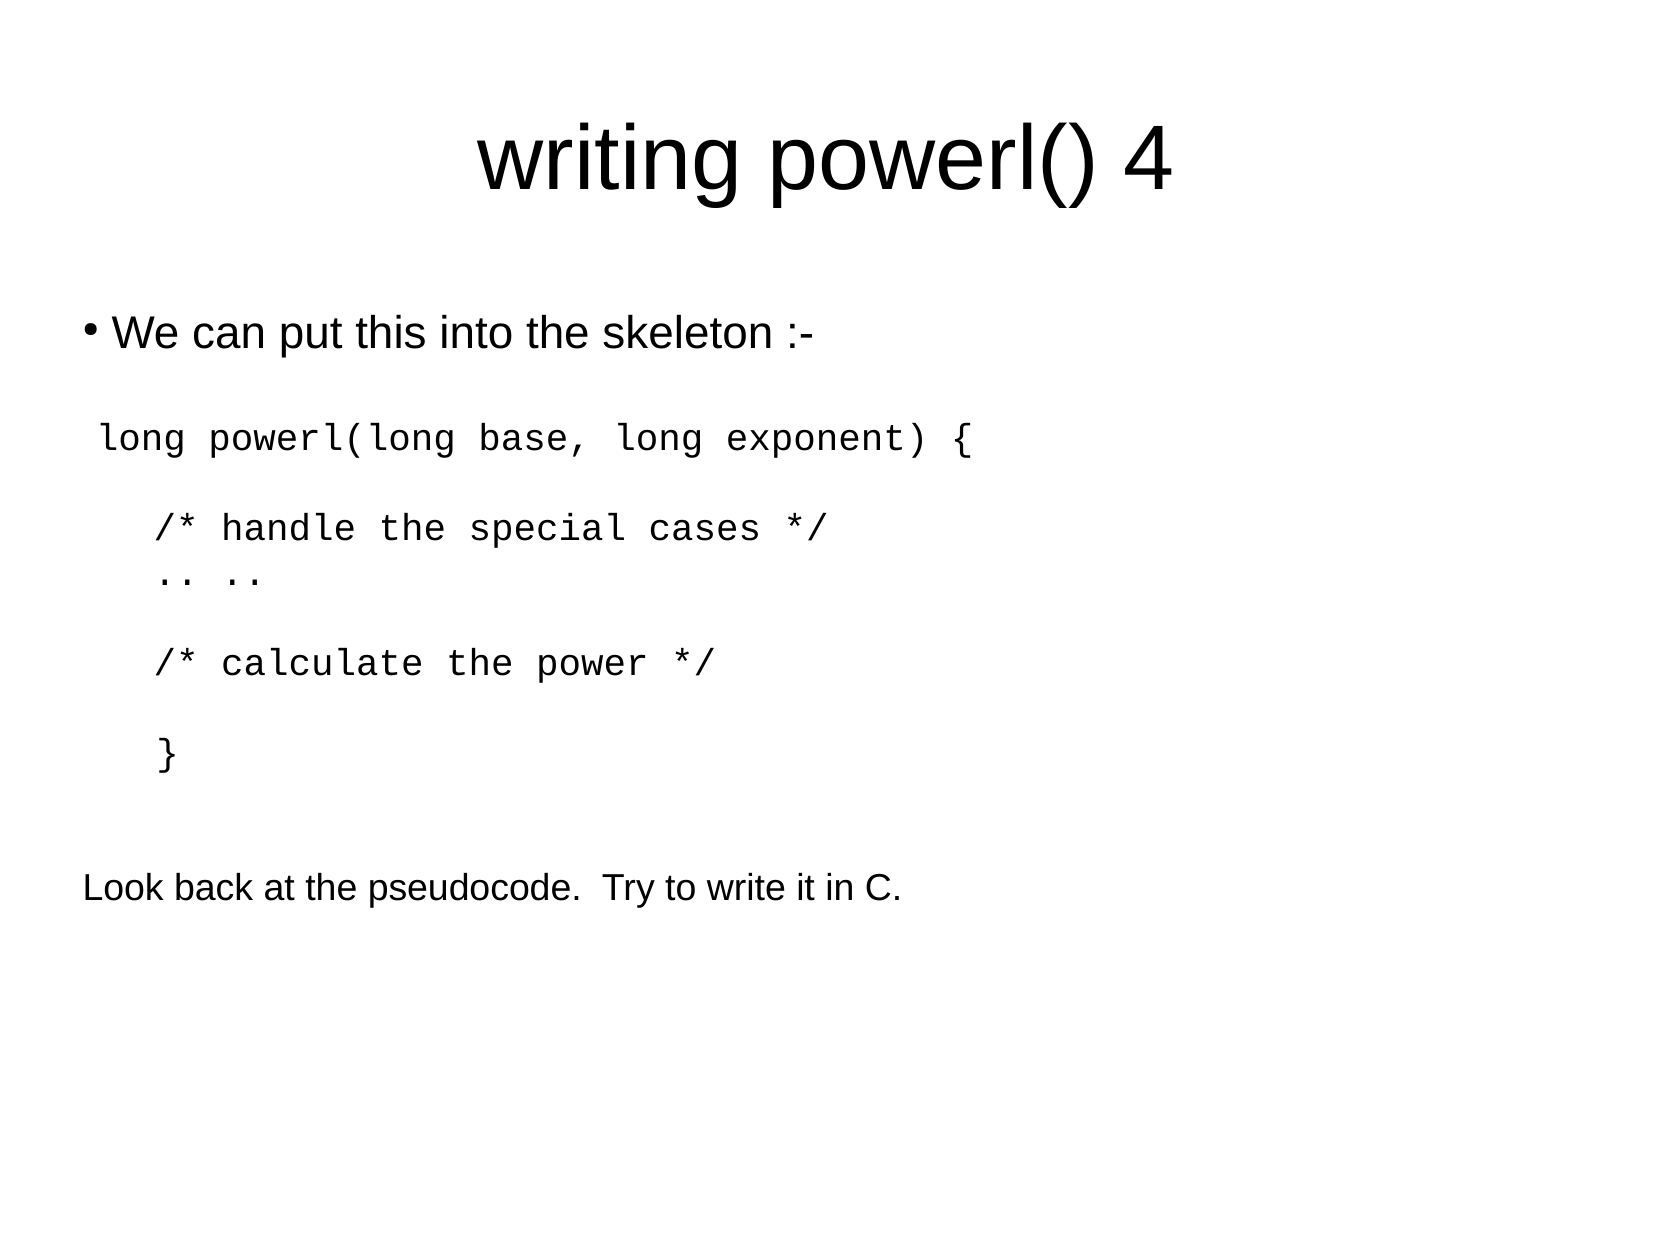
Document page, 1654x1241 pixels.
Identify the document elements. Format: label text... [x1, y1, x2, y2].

title writing powerl() 4 [82, 49, 1571, 248]
subtitle We can put this into the skeleton :- long powerl(long base, long exponent) { /* handle the special cases */ .. .. /* calculate the power */ } Look back at the pseudocode. Try to write it in C. [82, 248, 1595, 1098]
